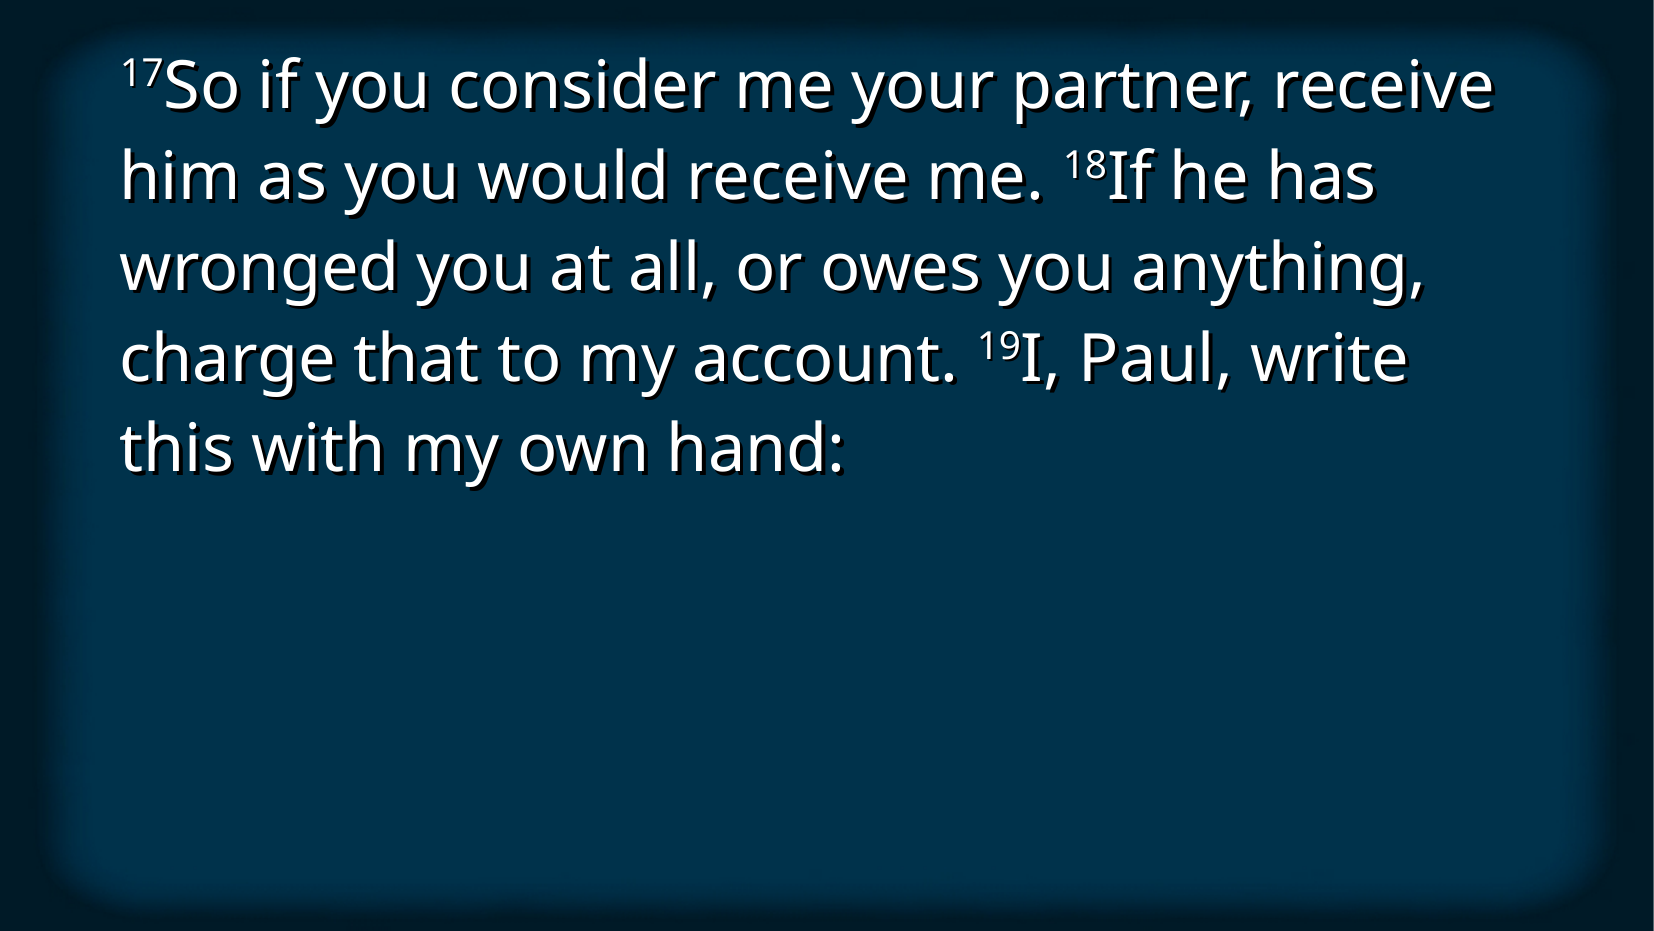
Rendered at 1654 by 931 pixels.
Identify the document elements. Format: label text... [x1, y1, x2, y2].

text_box 17So if you consider me your partner, receive him as you would receive me. 18If he has wronged you at all, or owes you anything, charge that to my account. 19I, Paul, write this with my own hand: [105, 30, 1546, 489]
picture [0, 0, 1654, 931]
